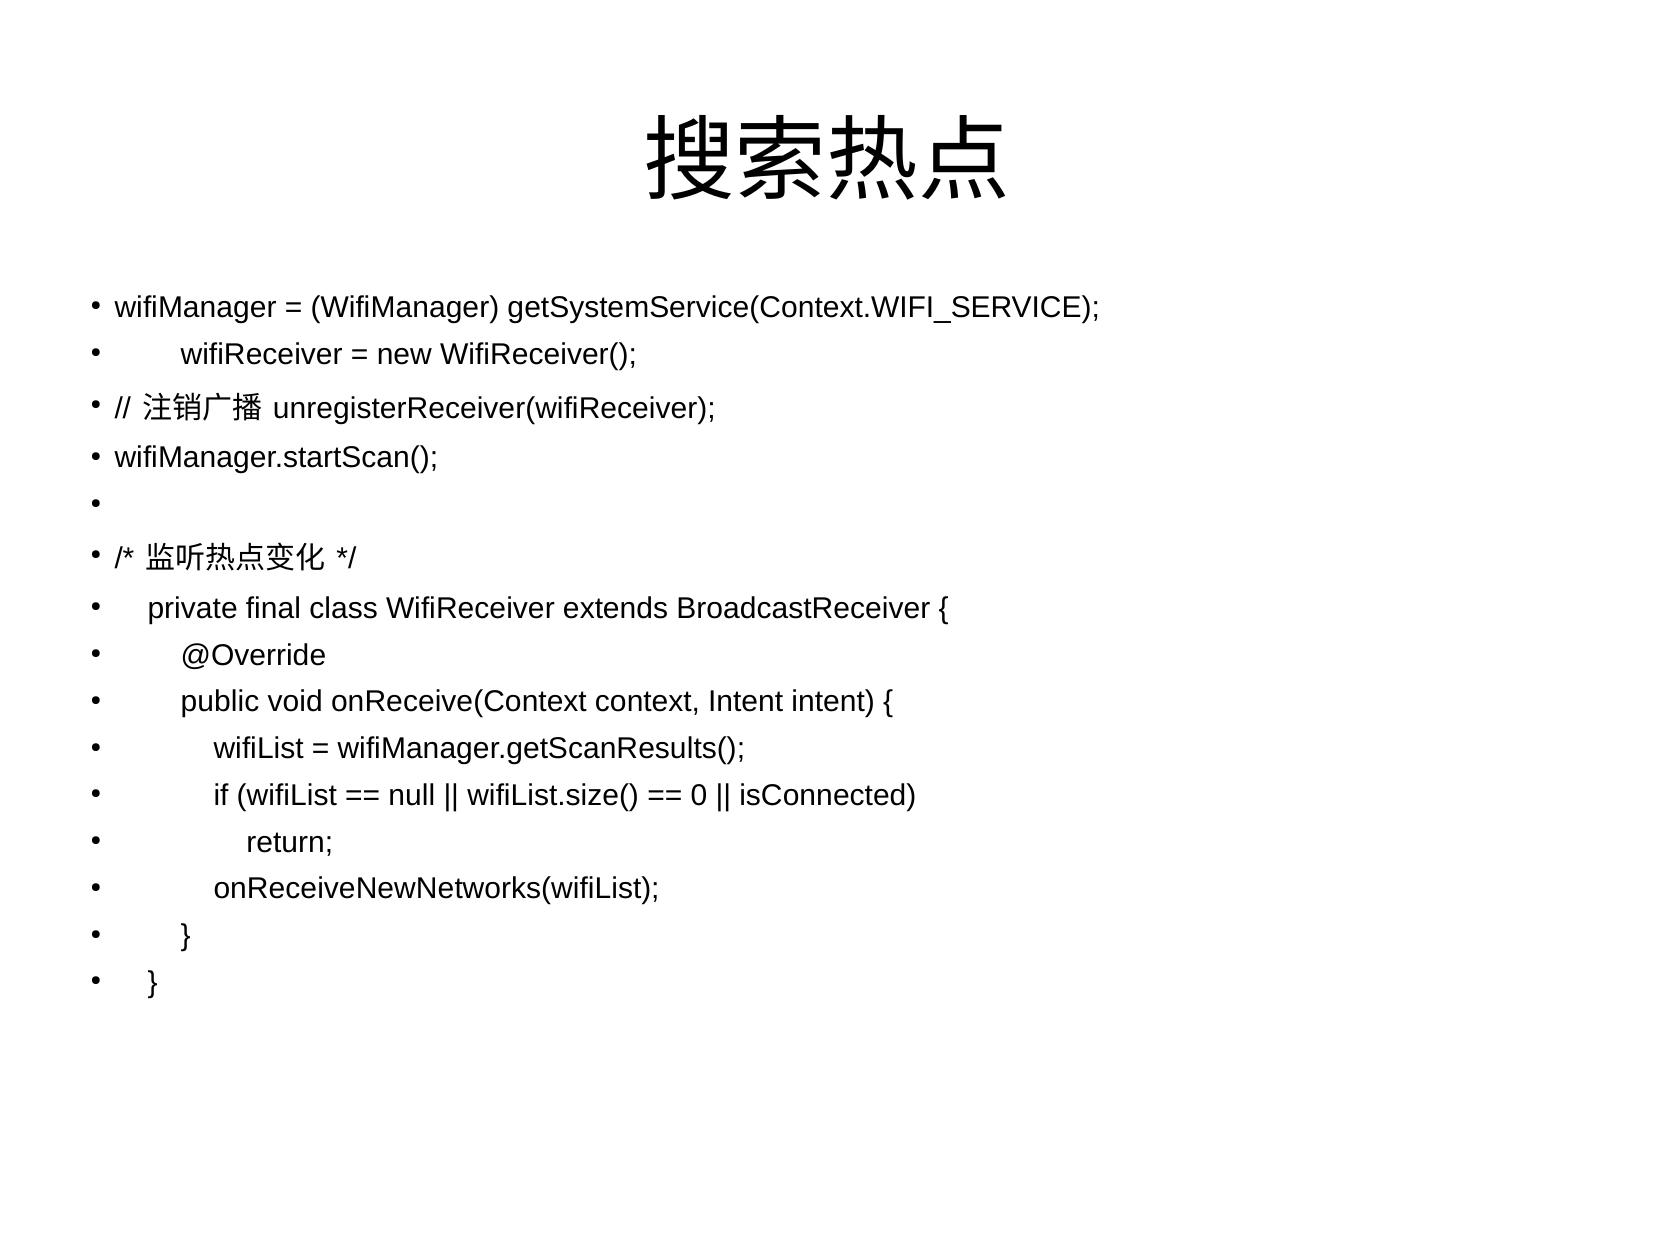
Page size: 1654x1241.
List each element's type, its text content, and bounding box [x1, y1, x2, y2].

title 搜索热点 [82, 49, 1571, 257]
list wifiManager = (WifiManager) getSystemService(Context.WIFI_SERVICE); wifiReceiver = new WifiReceiver(); // 注销广播 unregisterReceiver(wifiReceiver); wifiManager.startScan(); /* 监听热点变化 */ private final class WifiReceiver extends BroadcastReceiver { @Override public void onReceive(Context context, Intent intent) { wifiList = wifiManager.getScanResults(); if (wifiList == null || wifiList.size() == 0 || isConnected) return; onReceiveNewNetworks(wifiList); } } [82, 290, 1571, 1010]
